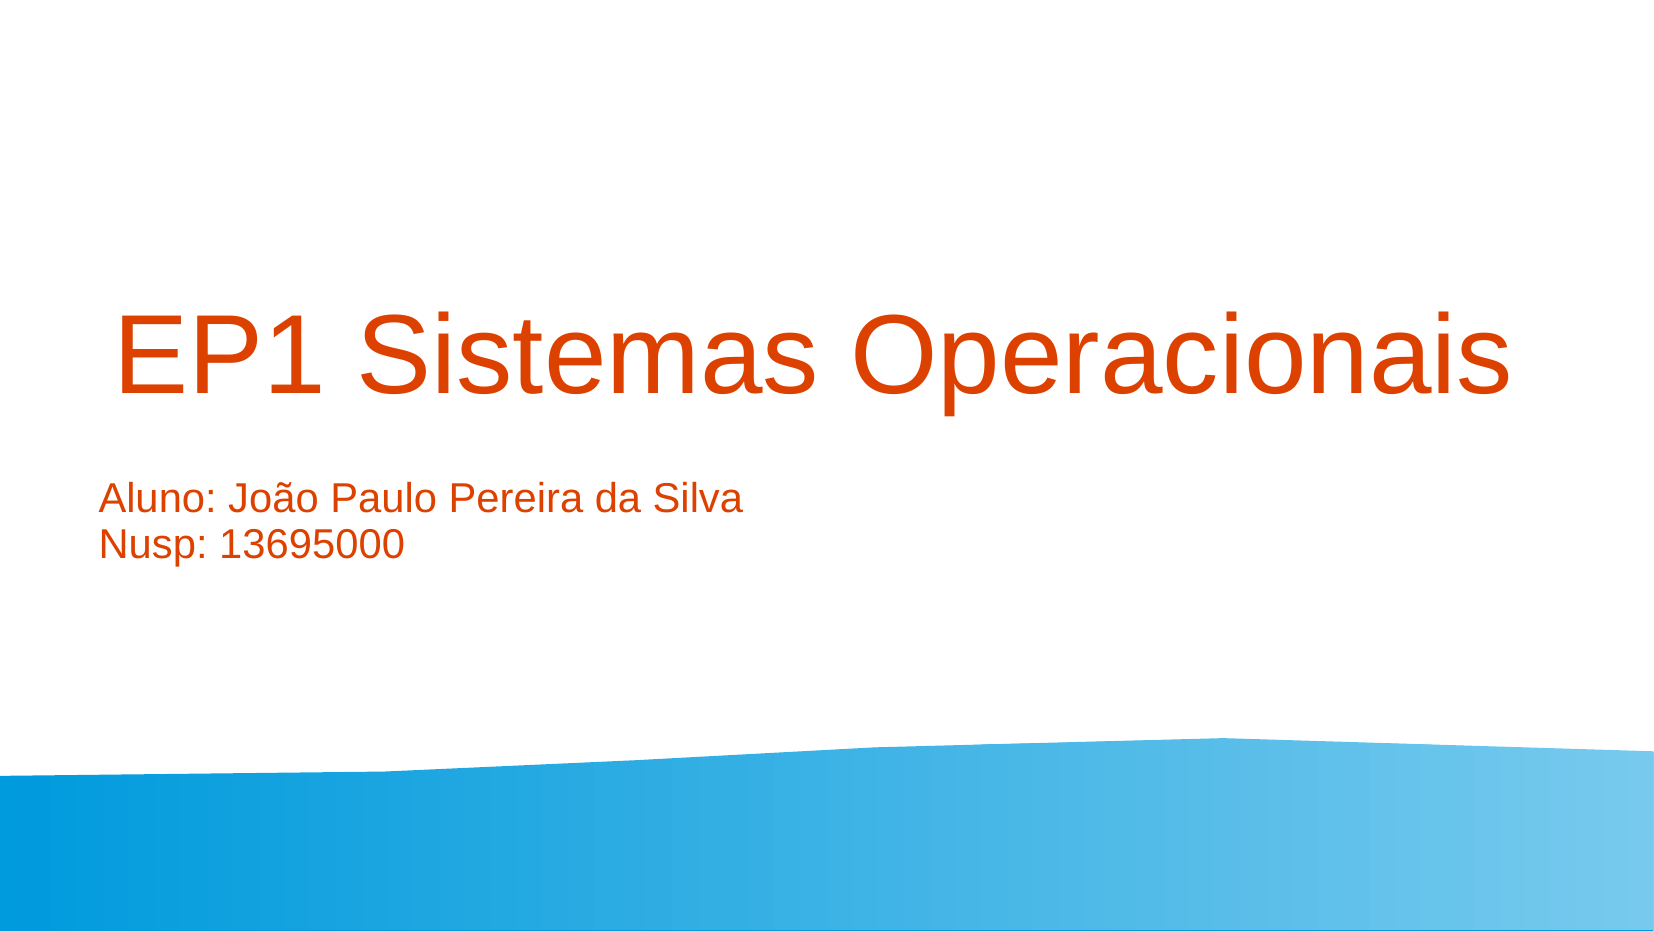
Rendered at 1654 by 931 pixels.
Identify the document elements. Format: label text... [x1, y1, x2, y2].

title EP1 Sistemas Operacionais [75, 265, 1552, 443]
title Aluno: João Paulo Pereira da Silva Nusp: 13695000 [98, 478, 1426, 563]
